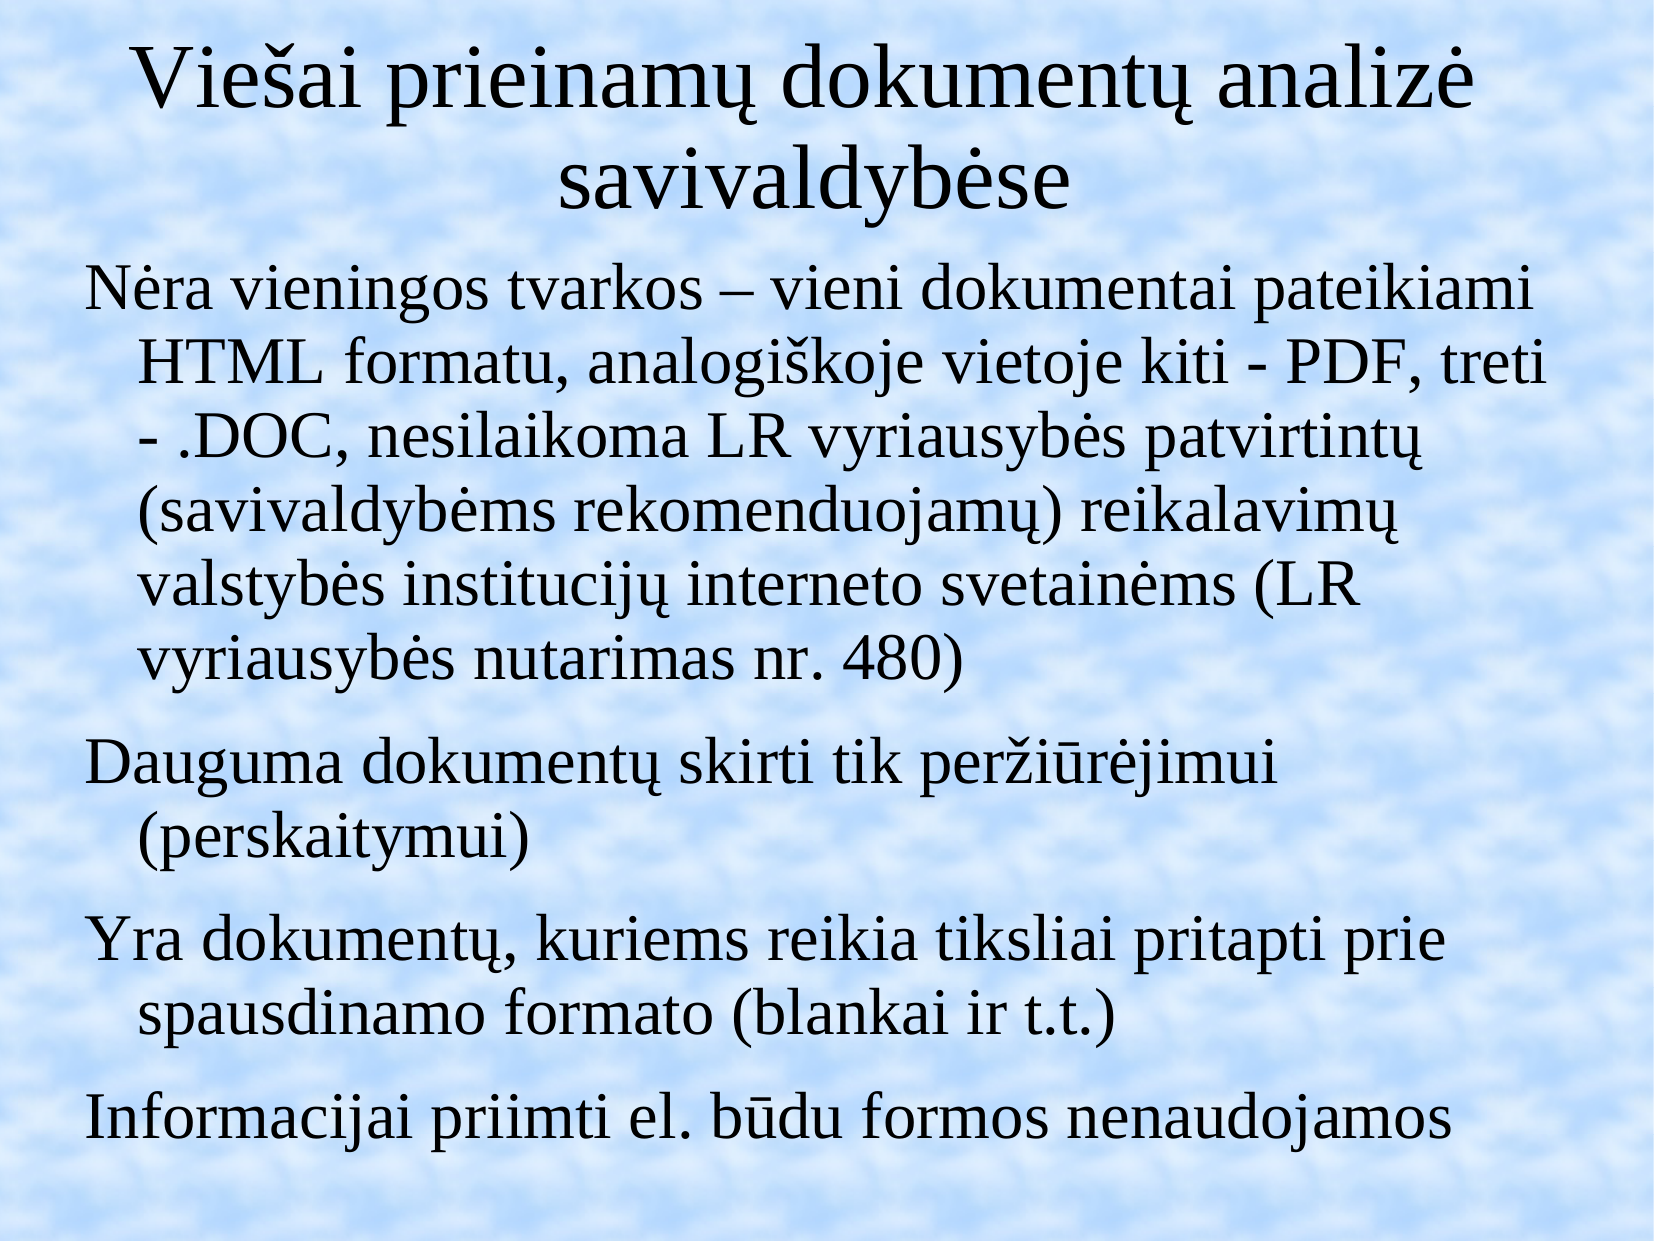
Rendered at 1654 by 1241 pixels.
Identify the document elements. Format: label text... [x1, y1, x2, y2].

title Viešai prieinamų dokumentų analizė savivaldybėse [108, 16, 1522, 239]
picture [0, 0, 1654, 1241]
list Nėra vieningos tvarkos – vieni dokumentai pateikiami HTML formatu, analogiškoje vietoje kiti - PDF, treti - .DOC, nesilaikoma LR vyriausybės patvirtintų (savivaldybėms rekomenduojamų) reikalavimų valstybės institucijų interneto svetainėms (LR vyriausybės nutarimas nr. 480) Dauguma dokumentų skirti tik peržiūrėjimui (perskaitymui) Yra dokumentų, kuriems reikia tiksliai pritapti prie spausdinamo formato (blankai ir t.t.) Informacijai priimti el. būdu formos nenaudojamos [66, 249, 1579, 1227]
